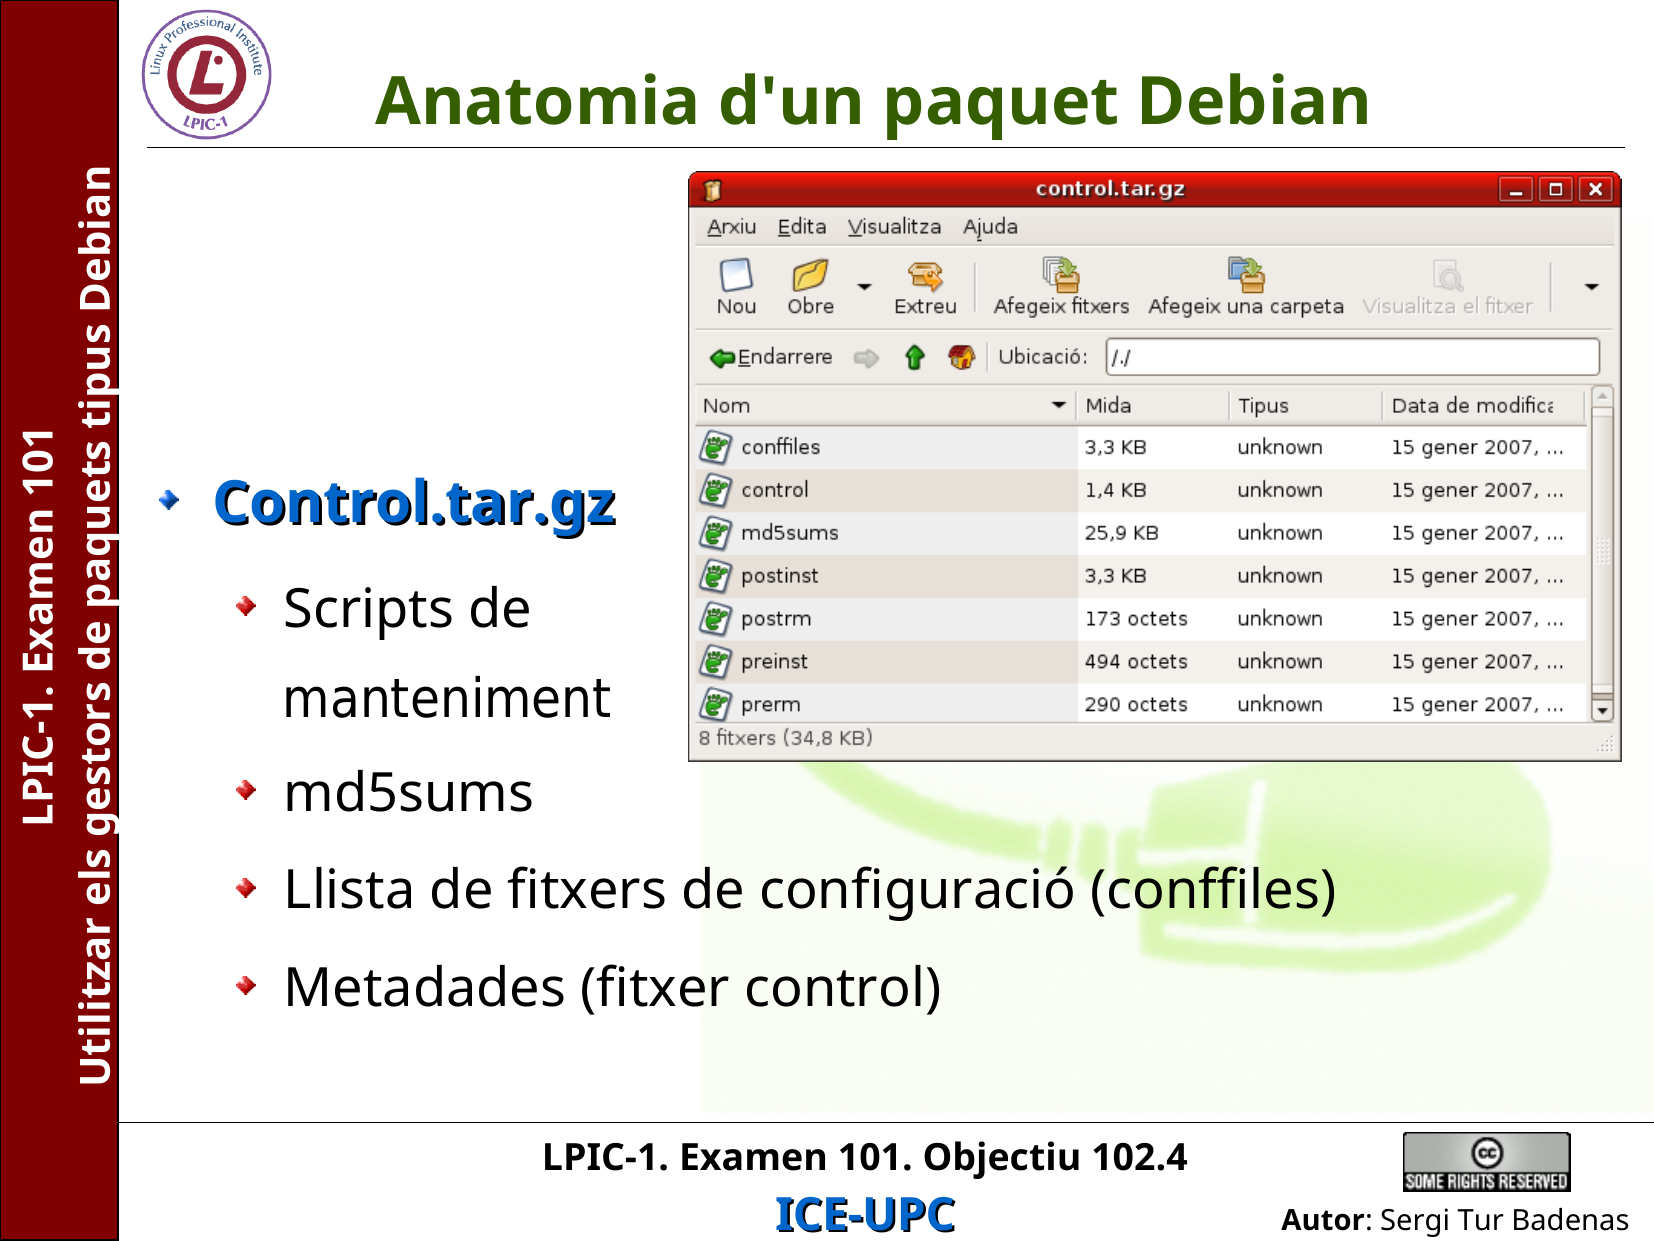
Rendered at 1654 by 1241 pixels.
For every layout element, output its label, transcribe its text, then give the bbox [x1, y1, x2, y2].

list Control.tar.gz Scripts de manteniment md5sums Llista de fitxers de configuració (conffiles) Metadades (fitxer control) [141, 242, 1630, 1093]
picture [688, 171, 1654, 1113]
title Anatomia d'un paquet Debian [129, 49, 1619, 148]
picture [1403, 1132, 1571, 1192]
picture [135, 5, 277, 49]
